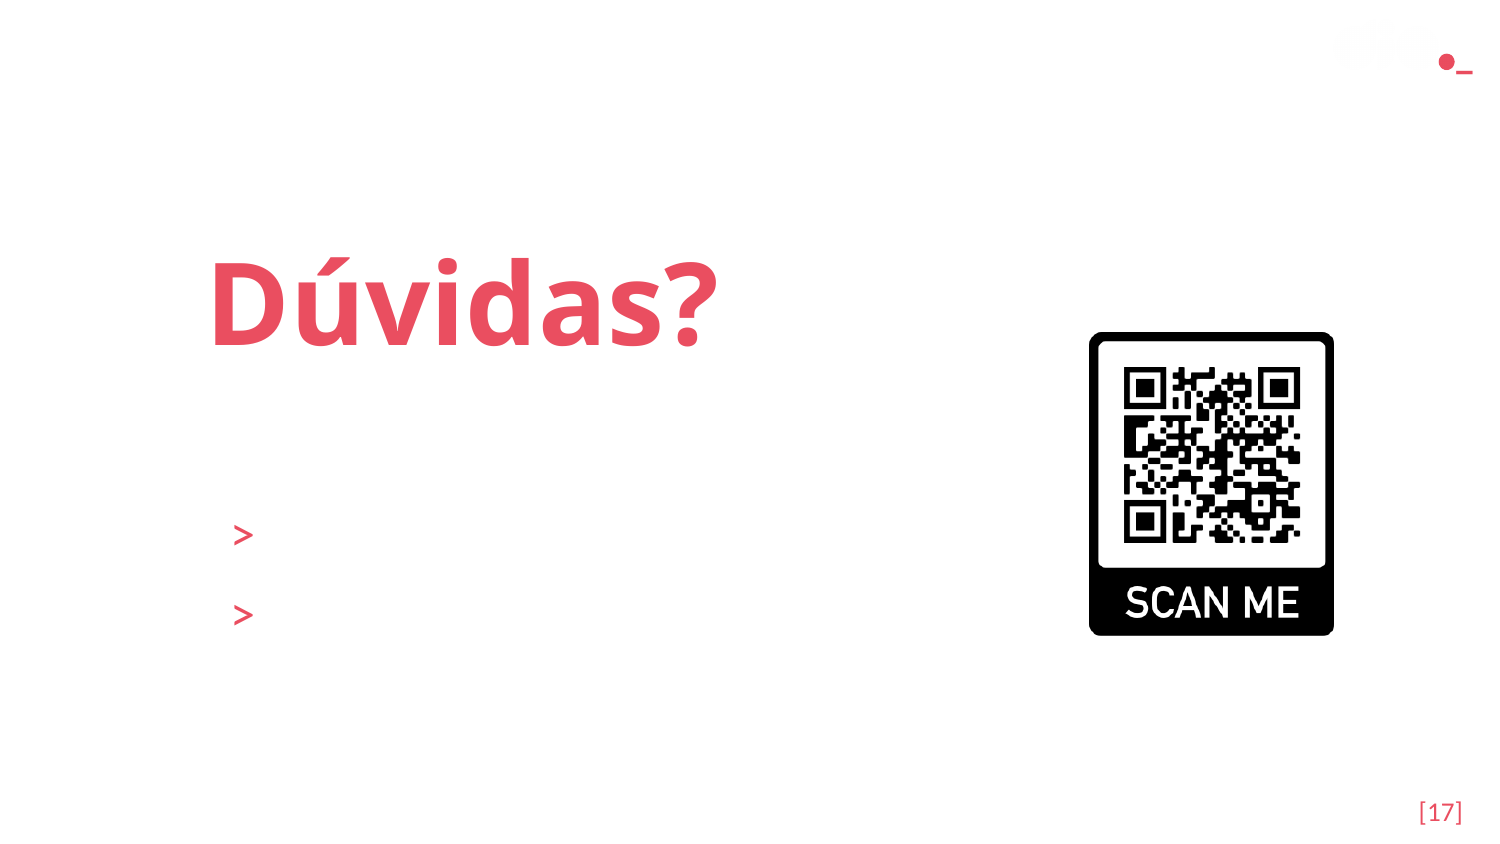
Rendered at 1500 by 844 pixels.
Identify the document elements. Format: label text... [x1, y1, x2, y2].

picture [1333, 19, 1473, 75]
slide_number [17] [1403, 779, 1494, 844]
picture [1089, 332, 1334, 636]
text_box > Fórum/Artigos > Comunidade Online (Discord) [190, 485, 920, 636]
text_box Dúvidas? [190, 216, 1270, 366]
